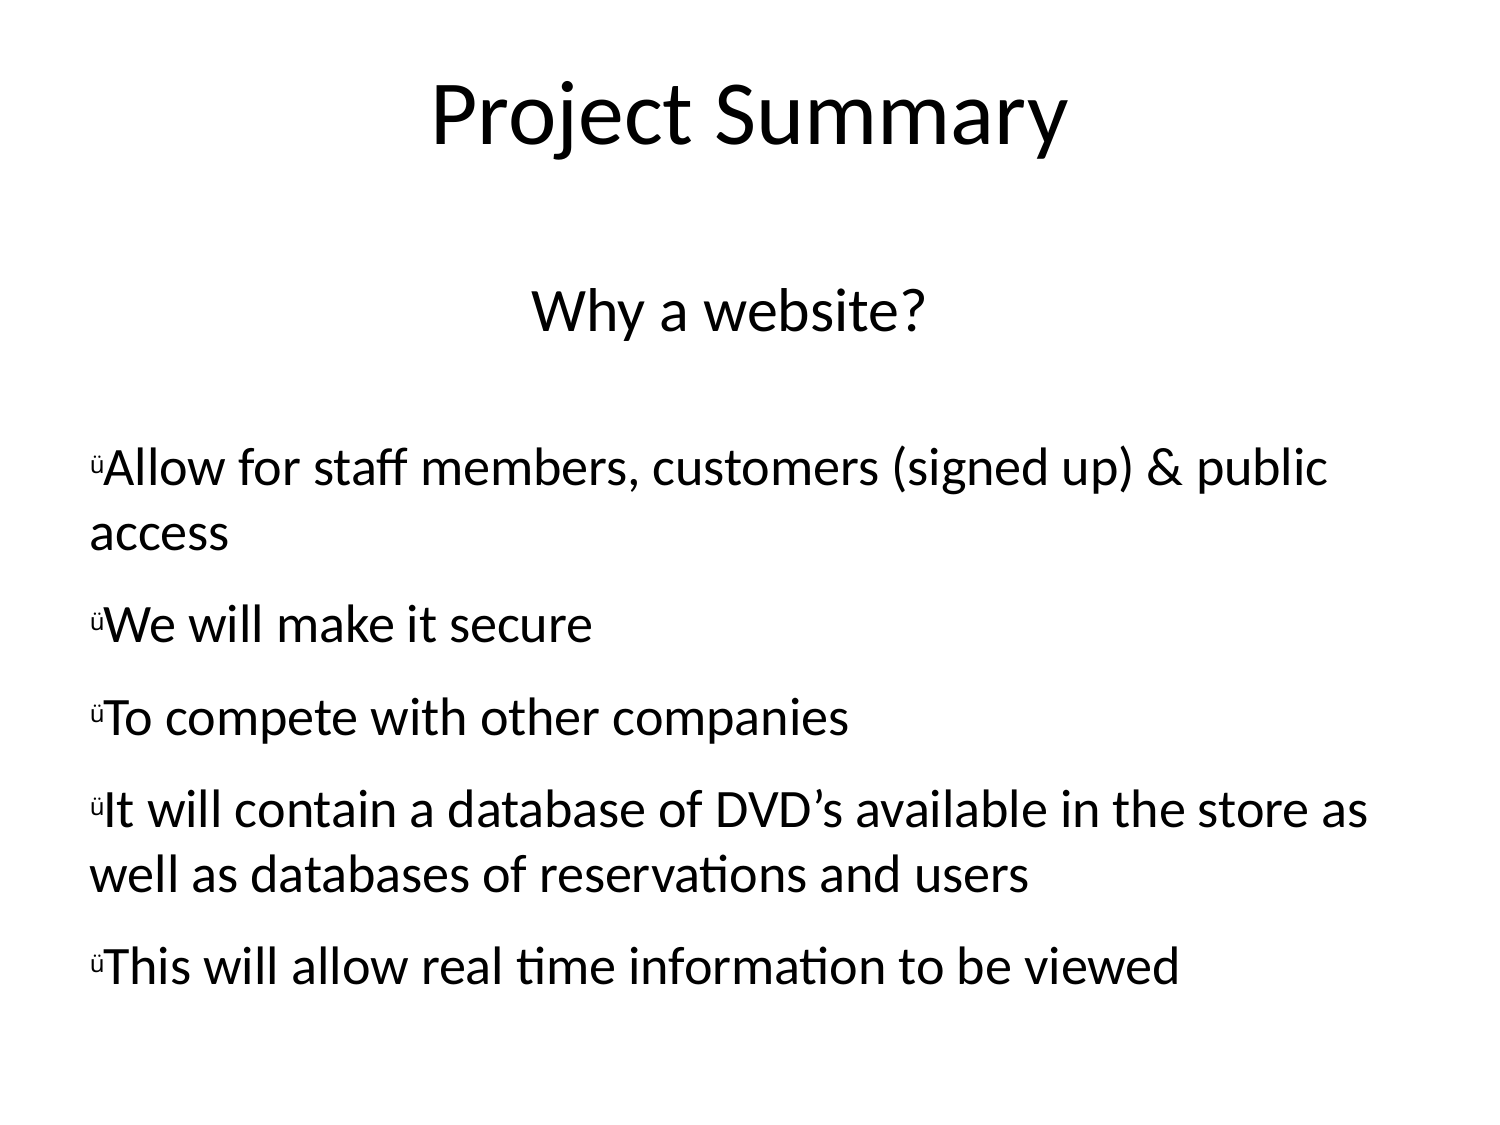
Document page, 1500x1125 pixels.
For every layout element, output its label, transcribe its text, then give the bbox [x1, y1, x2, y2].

title Project Summary [75, 45, 1425, 233]
list Why a website? Allow for staff members, customers (signed up) & public access We will make it secure To compete with other companies It will contain a database of DVD’s available in the store as well as databases of reservations and users This will allow real time information to be viewed [75, 262, 1425, 1005]
